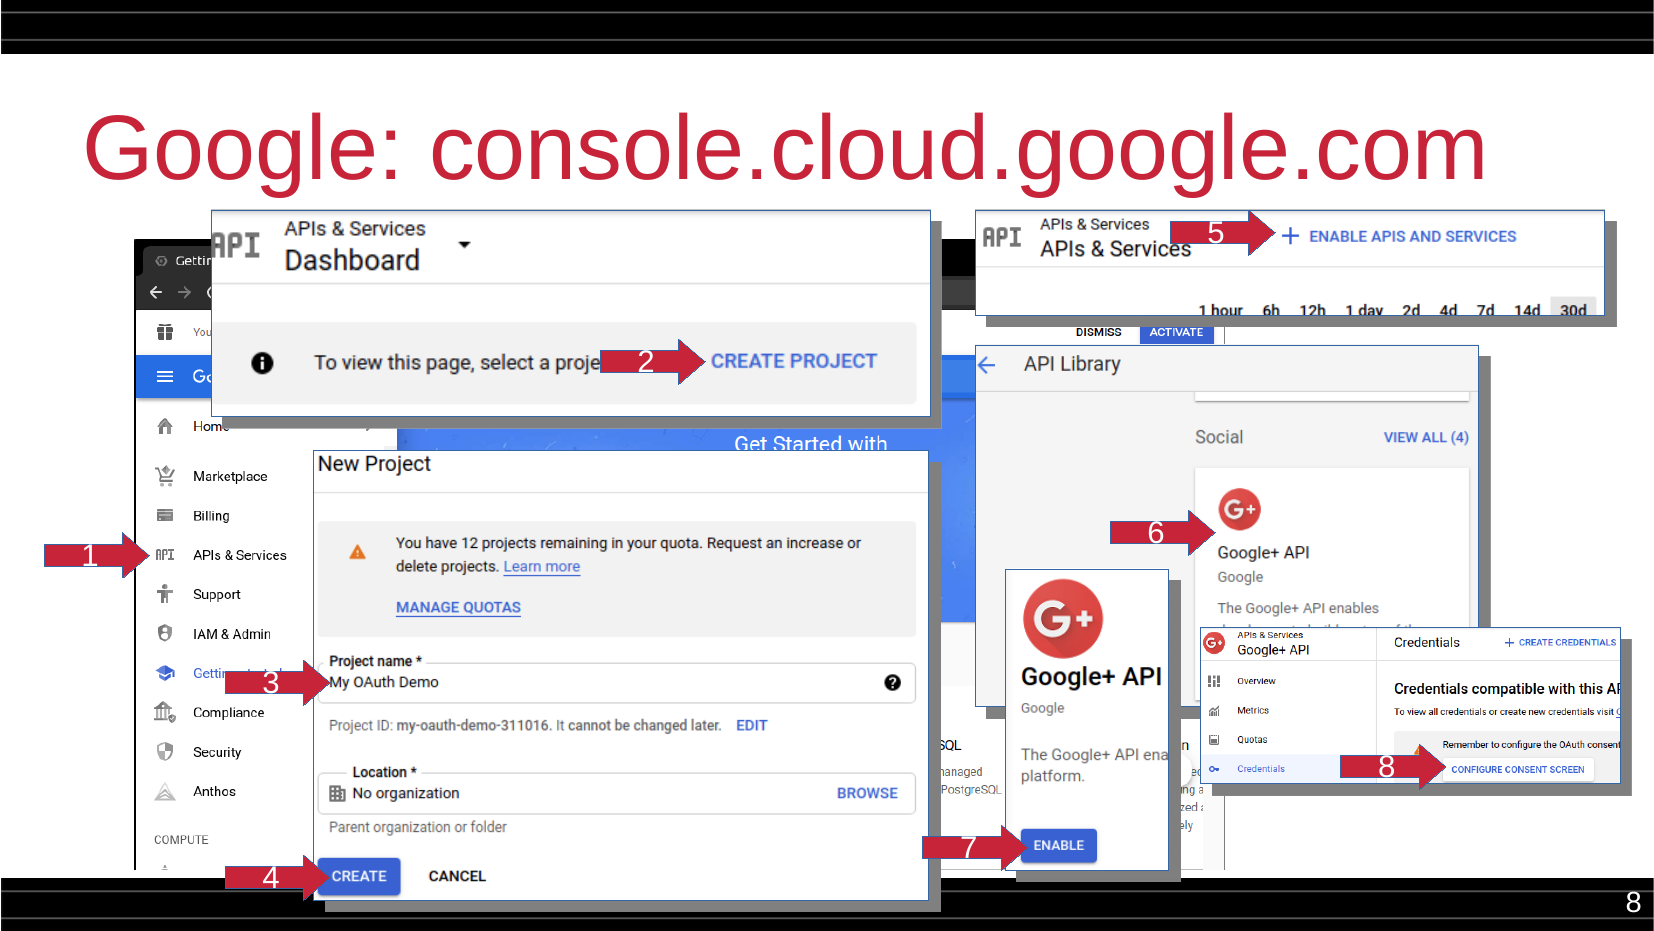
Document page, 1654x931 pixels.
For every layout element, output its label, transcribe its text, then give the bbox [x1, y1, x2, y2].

text_box 2 [600, 339, 706, 385]
text_box 4 [225, 855, 331, 901]
text_box 3 [225, 660, 331, 706]
text_box 5 [1170, 210, 1276, 256]
title Google: console.cloud.google.com [82, 69, 1571, 226]
picture [1, 209, 1654, 931]
text_box 1 [44, 532, 150, 578]
text_box 4 [266, 870, 273, 881]
text_box 6 [1152, 531, 1160, 541]
picture [941, 859, 1001, 871]
text_box 7 [922, 825, 1028, 871]
text_box 8 [1382, 767, 1391, 775]
picture [1, 0, 1654, 54]
text_box 8 [1383, 757, 1391, 765]
text_box 8 [1340, 744, 1446, 790]
text_box 6 [1110, 510, 1216, 556]
